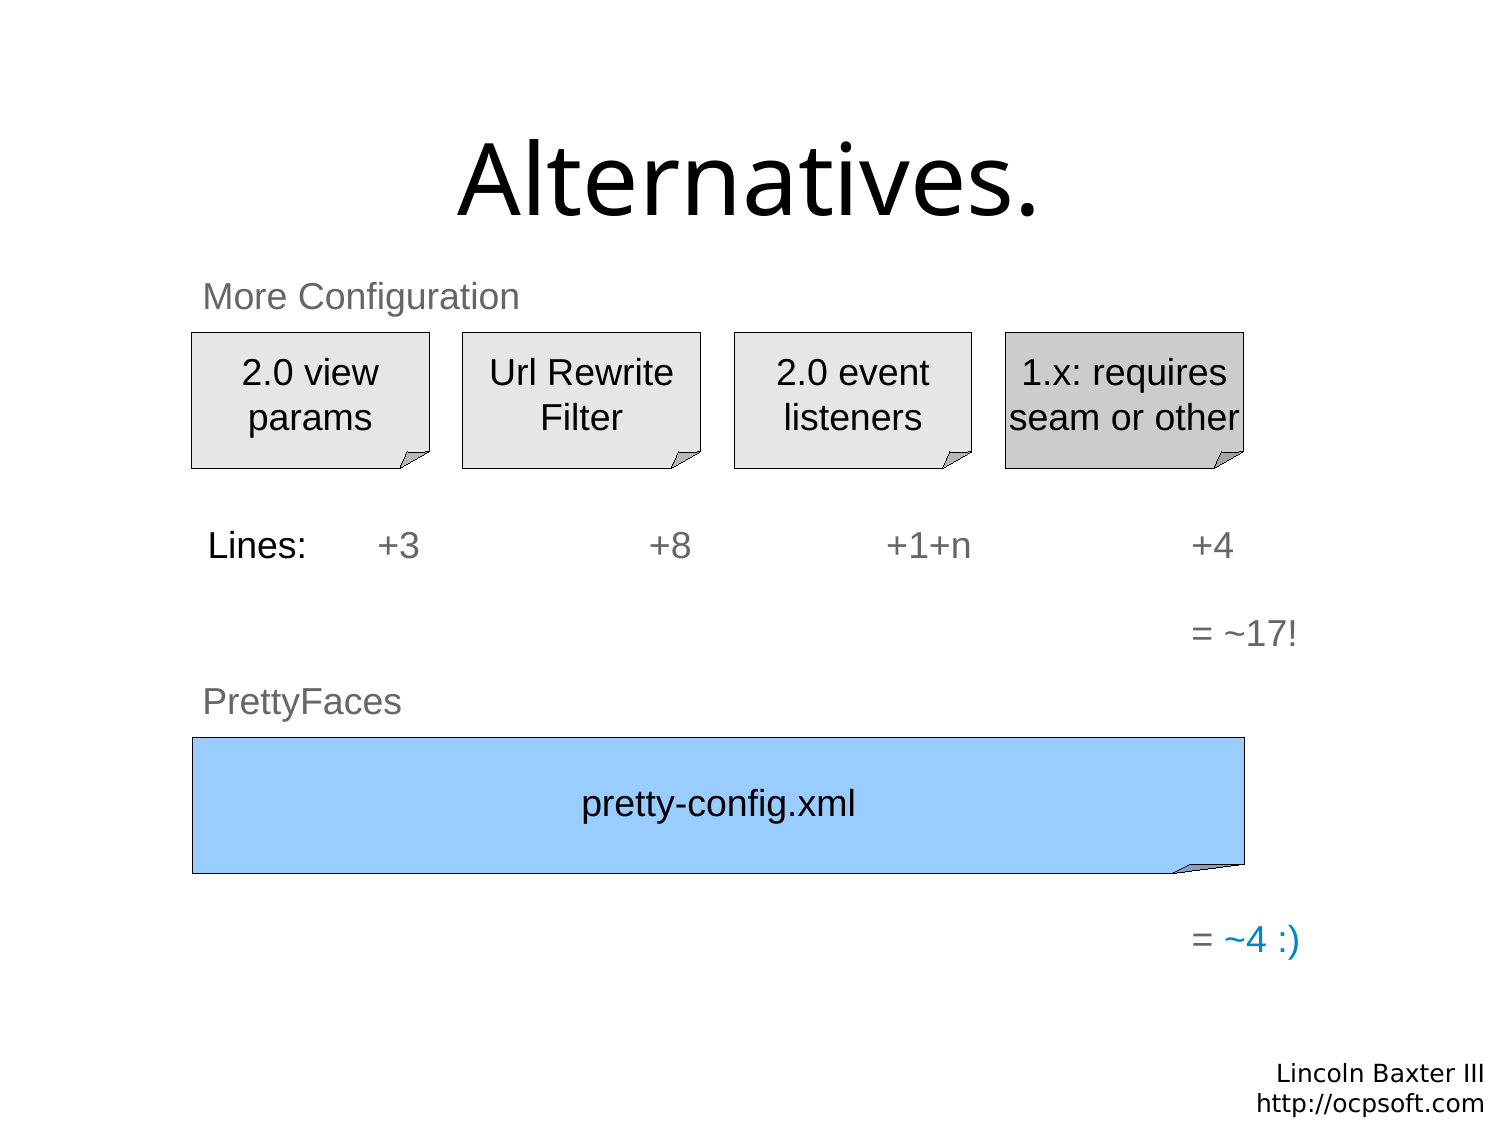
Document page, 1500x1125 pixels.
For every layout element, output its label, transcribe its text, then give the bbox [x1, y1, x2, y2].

text_box pretty-config.xml [192, 737, 1245, 874]
text_box = ~4 :) [1176, 907, 1351, 968]
text_box +8 [633, 513, 736, 574]
text_box More Configuration [187, 264, 601, 325]
text_box 2.0 view params [191, 332, 430, 469]
title Alternatives. [75, 104, 1425, 246]
text_box +4 [1176, 513, 1279, 574]
text_box +3 [362, 513, 465, 574]
text_box 1.x: requires seam or other [1005, 332, 1244, 469]
text_box Url Rewrite Filter [462, 332, 701, 469]
text_box = ~17! [1176, 601, 1351, 662]
text_box 2.0 event listeners [734, 332, 972, 469]
text_box Lines: [192, 513, 338, 574]
text_box PrettyFaces [187, 669, 533, 730]
text_box +1+n [871, 513, 1008, 574]
